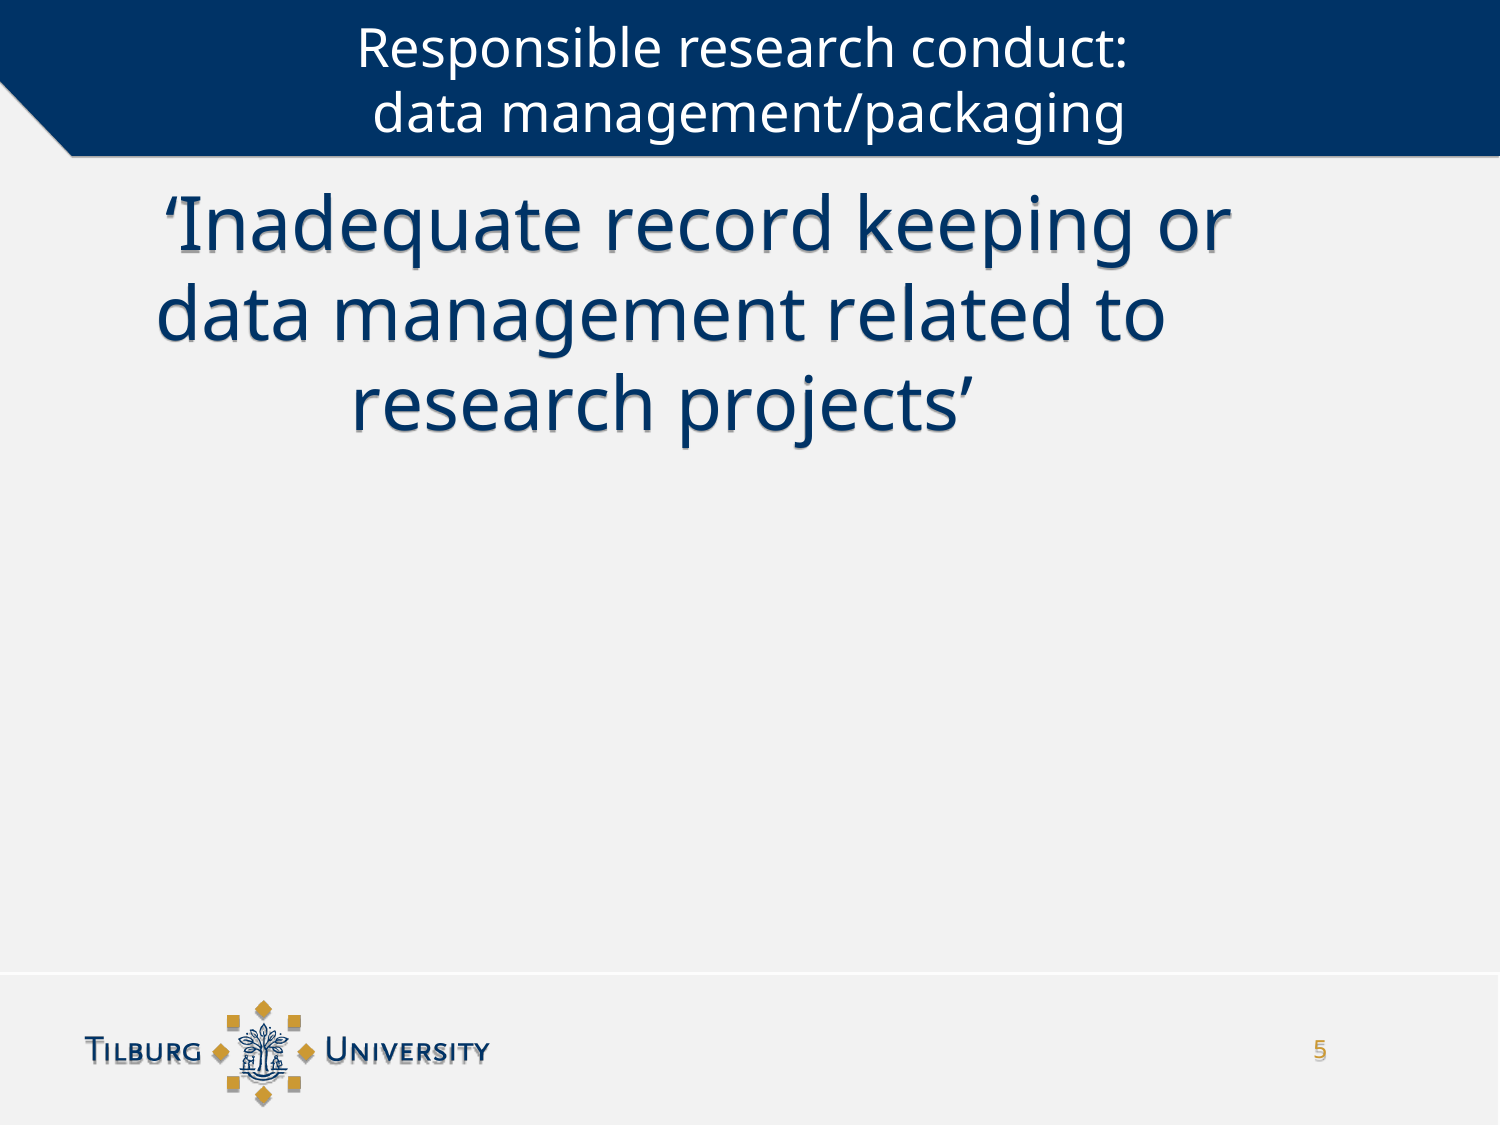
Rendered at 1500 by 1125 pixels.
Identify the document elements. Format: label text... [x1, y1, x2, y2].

title Responsible research conduct: data management/packaging [75, 0, 1426, 156]
text_box ‘Inadequate record keeping or data management related to research projects’ [75, 168, 1426, 504]
text_box [1298, 1026, 1426, 1087]
